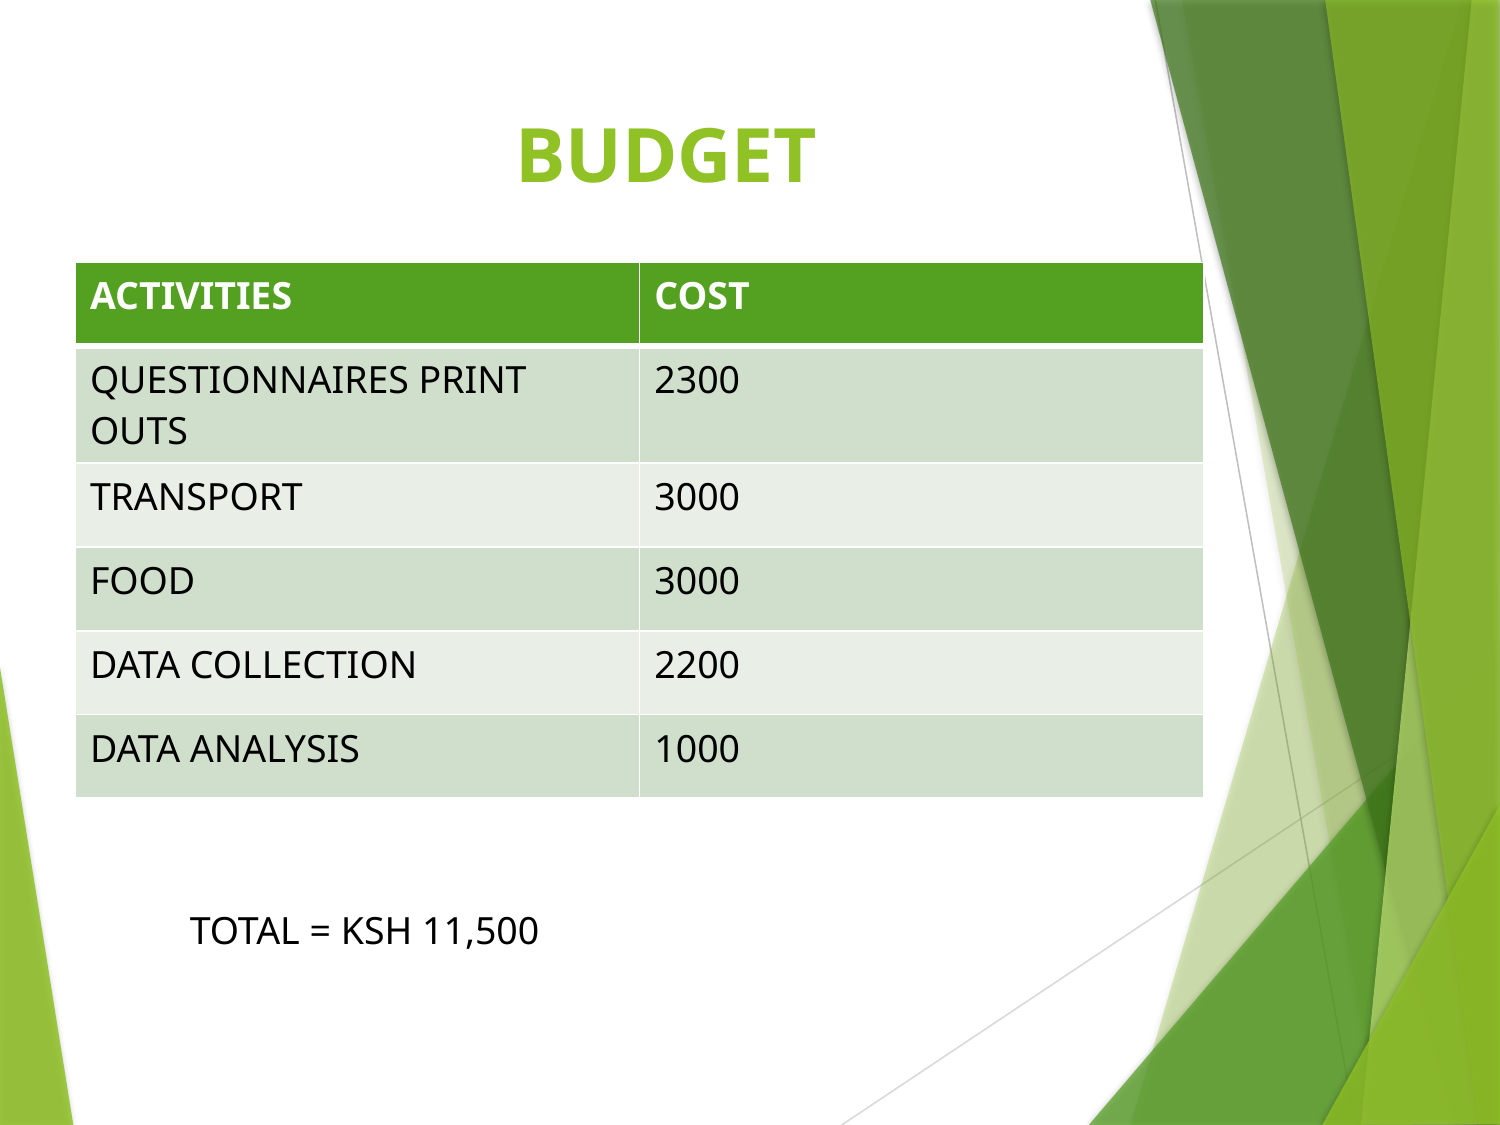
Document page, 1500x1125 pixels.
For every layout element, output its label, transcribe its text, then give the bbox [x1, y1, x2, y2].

table_cell TRANSPORT [76, 464, 639, 546]
text_box TOTAL = KSH 11,500 [174, 899, 1038, 960]
table_header COST [640, 263, 1203, 343]
table_cell 2300 [640, 349, 1203, 462]
table_cell 2200 [640, 632, 1203, 714]
table_cell DATA COLLECTION [76, 632, 639, 714]
table_header ACTIVITIES [76, 263, 639, 343]
table_cell 3000 [640, 548, 1203, 630]
table_cell 1000 [640, 715, 1203, 797]
table_cell QUESTIONNAIRES PRINT OUTS [76, 349, 639, 462]
table_cell DATA ANALYSIS [76, 715, 639, 797]
table_cell FOOD [76, 548, 639, 630]
table_cell 3000 [640, 464, 1203, 546]
title BUDGET [500, 99, 1142, 262]
